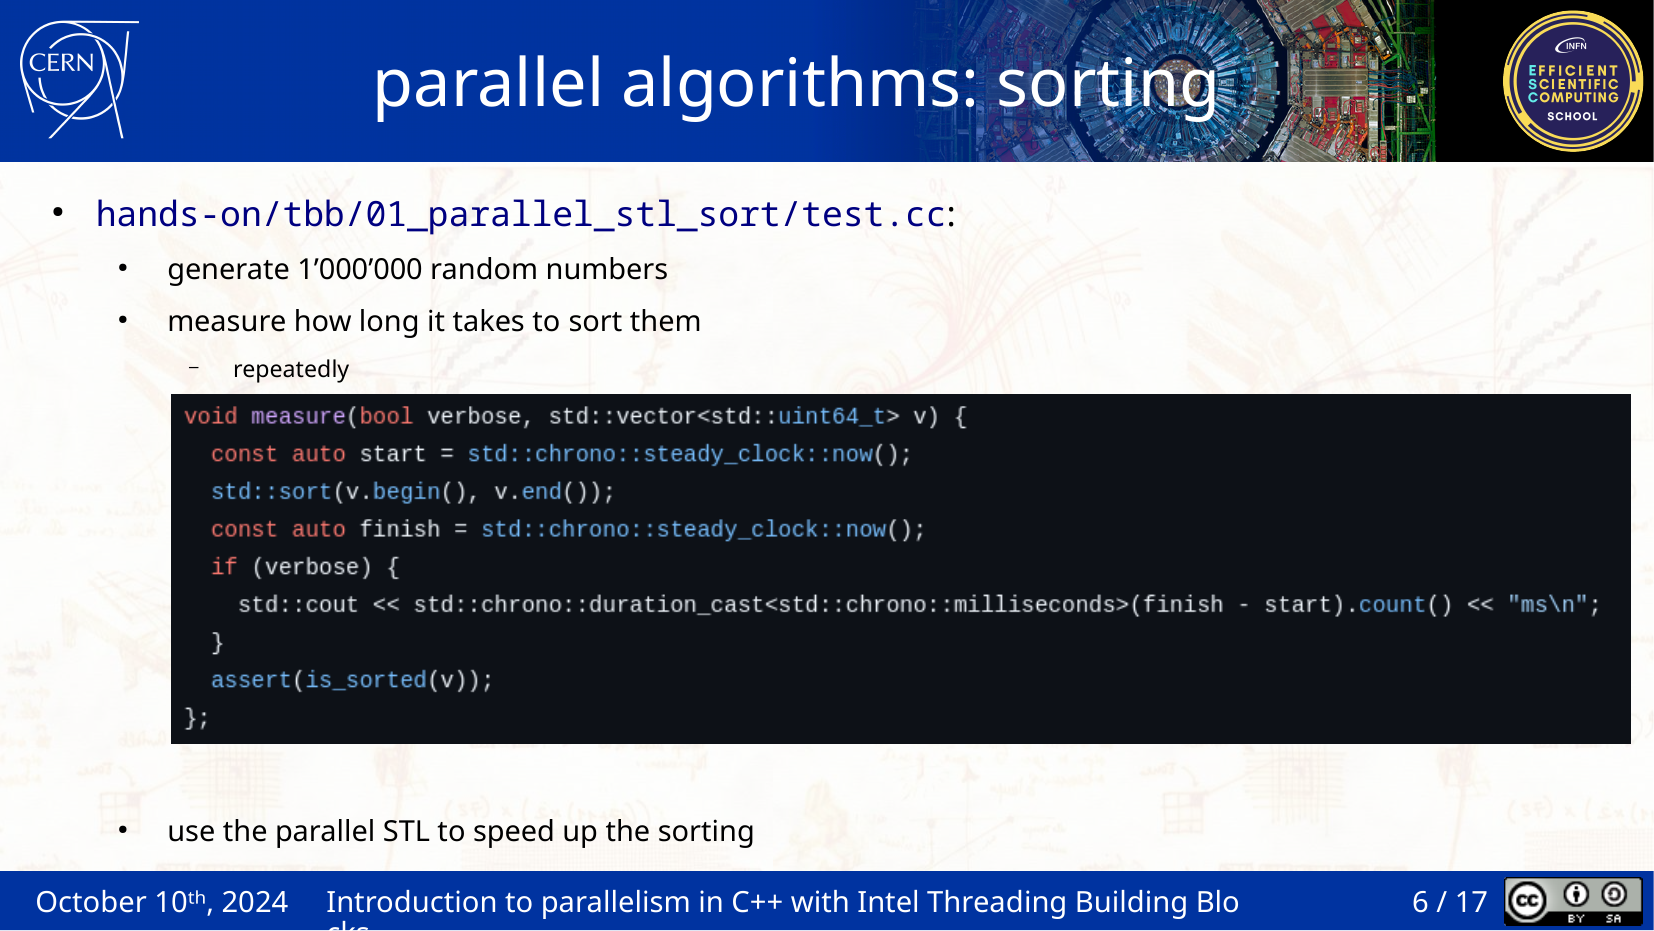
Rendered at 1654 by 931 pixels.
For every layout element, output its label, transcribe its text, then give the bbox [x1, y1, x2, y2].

picture [1504, 877, 1643, 926]
picture [171, 394, 1631, 744]
title parallel algorithms: sorting [165, 0, 1430, 162]
list hands-on/tbb/01_parallel_stl_sort/test.cc: generate 1’000’000 random numbers measure how long it takes to sort them repeatedly use the parallel STL to speed up the sorting [35, 188, 1619, 851]
picture [1430, 0, 1654, 162]
picture [0, 0, 165, 162]
